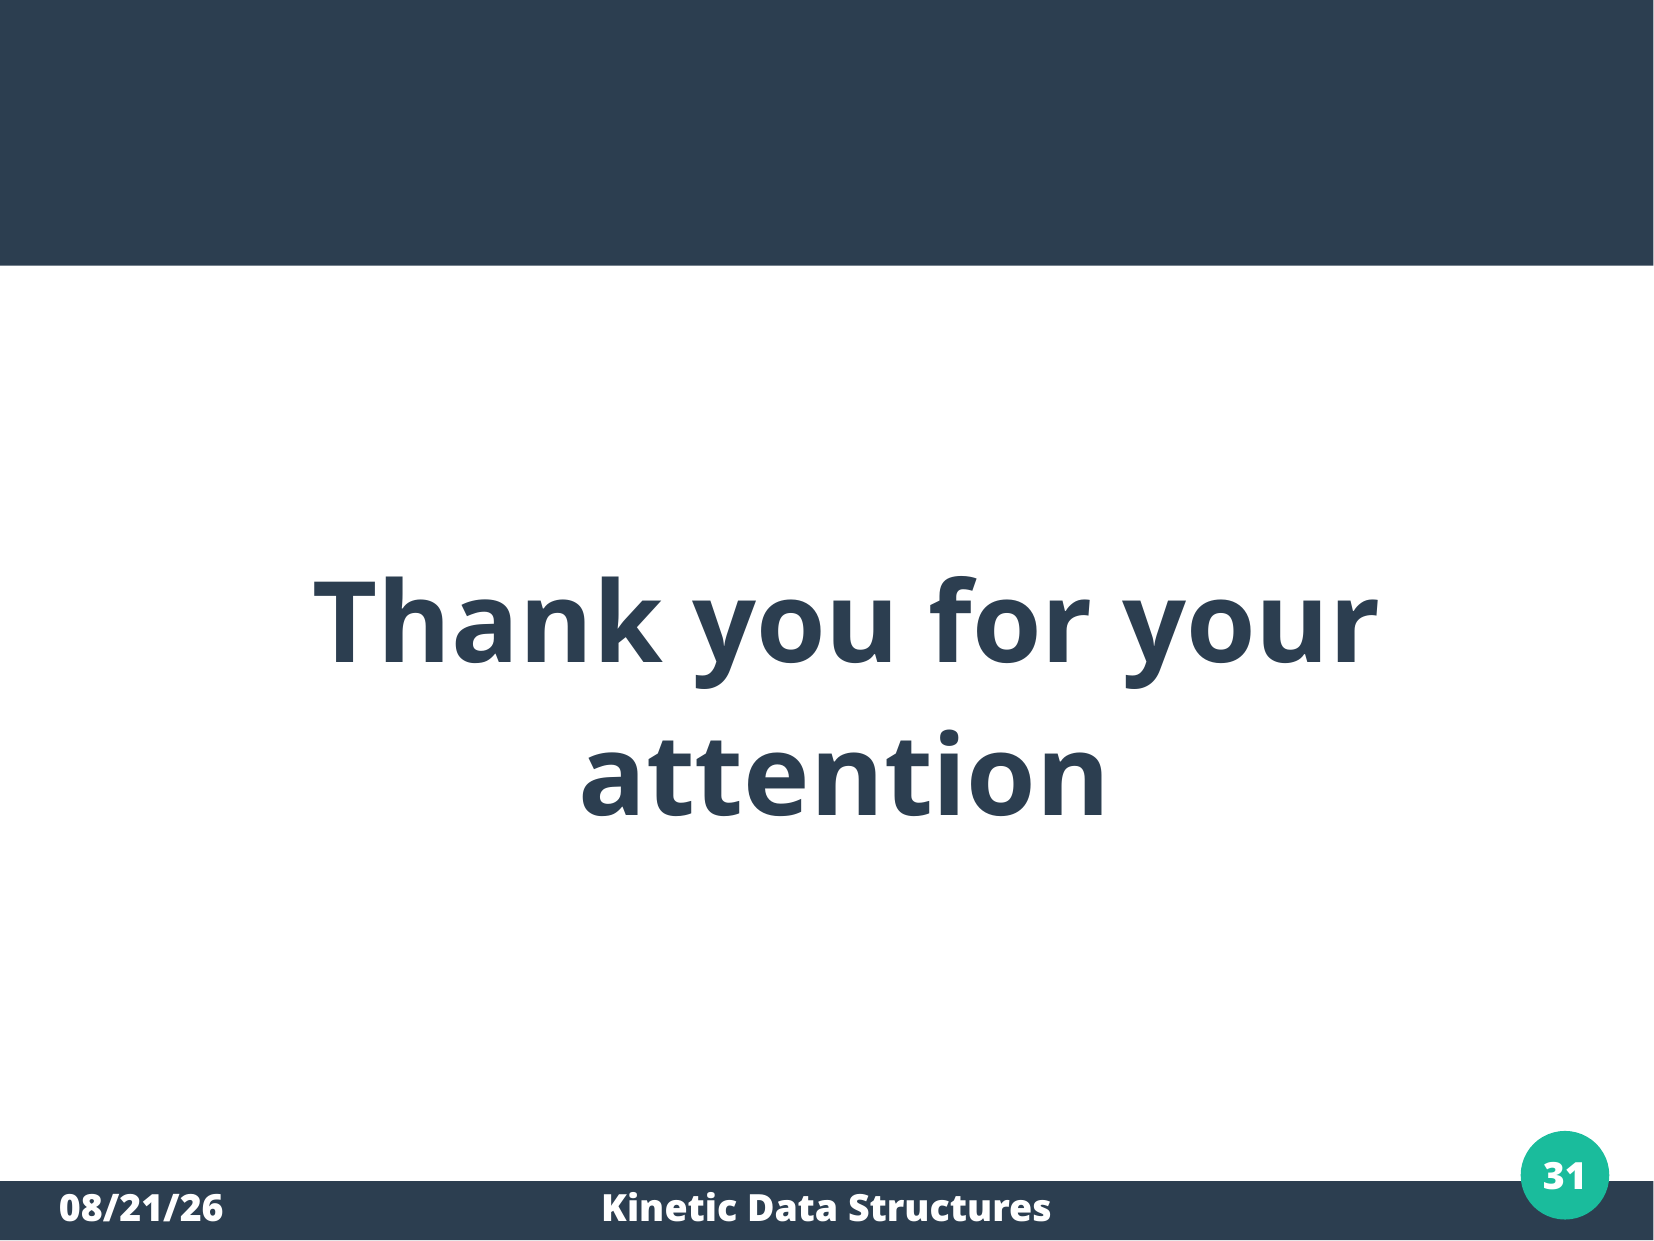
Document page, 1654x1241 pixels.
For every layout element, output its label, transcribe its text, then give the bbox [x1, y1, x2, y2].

subtitle Thank you for your attention [59, 330, 1595, 1060]
